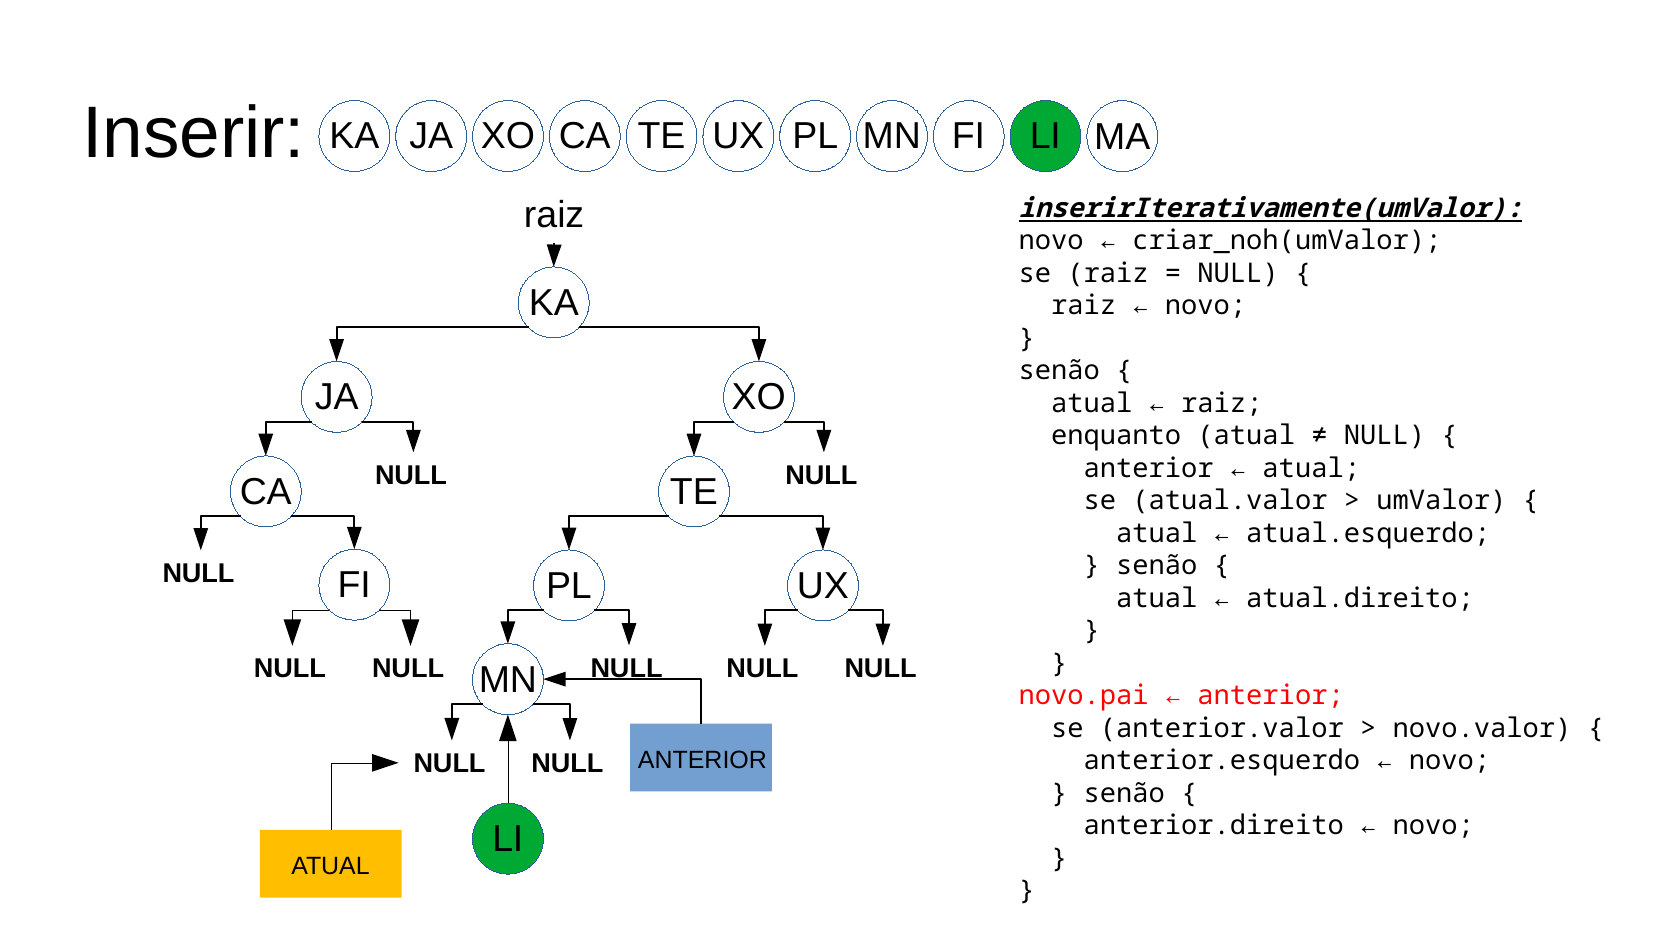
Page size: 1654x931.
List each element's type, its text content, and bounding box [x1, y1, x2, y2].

text_box raiz [509, 186, 600, 244]
text_box JA [301, 361, 373, 433]
text_box UX [702, 100, 774, 172]
text_box MN [472, 643, 544, 715]
text_box NULL [239, 645, 346, 691]
text_box KA [518, 266, 590, 338]
text_box [630, 782, 772, 792]
text_box KA [318, 100, 390, 172]
text_box XO [472, 100, 544, 172]
text_box ANTERIOR [623, 738, 784, 782]
text_box FI [318, 549, 390, 621]
text_box CA [549, 100, 621, 172]
text_box NULL [516, 740, 624, 786]
title Inserir: [82, 54, 1571, 211]
text_box XO [723, 361, 795, 433]
text_box [259, 829, 402, 898]
text_box [630, 723, 772, 738]
text_box NULL [575, 645, 683, 678]
text_box MA [1086, 100, 1158, 172]
text_box JA [395, 100, 467, 172]
text_box MN [856, 100, 928, 172]
text_box NULL [360, 452, 467, 498]
text_box FI [933, 100, 1005, 172]
text_box LI [472, 803, 544, 875]
text_box inserirIterativamente(umValor): novo ← criar_noh(umValor); se (raiz = NULL) { raiz ← novo; } senão { atual ← raiz; enquanto (atual ≠ NULL) { anterior ← atual; se (atual.valor > umValor) { atual ← atual.esquerdo; } senão { atual ← atual.direito; } } novo.pai ← anterior; se (anterior.valor > novo.valor) { anterior.esquerdo ← novo; } senão { anterior.direito ← novo; } } [1003, 182, 1654, 931]
text_box NULL [357, 645, 464, 691]
text_box TE [658, 455, 730, 527]
text_box [744, 118, 786, 212]
text_box PL [533, 549, 605, 621]
text_box LI [1010, 100, 1081, 172]
text_box NULL [711, 645, 818, 691]
text_box NULL [398, 740, 505, 786]
text_box UX [787, 549, 859, 621]
text_box NULL [575, 680, 683, 691]
text_box CA [230, 455, 302, 527]
text_box ATUAL [276, 844, 390, 888]
text_box TE [626, 100, 697, 172]
text_box [1051, 437, 1134, 508]
text_box NULL [829, 645, 937, 691]
text_box PL [779, 100, 851, 172]
text_box NULL [147, 550, 254, 596]
text_box NULL [770, 452, 878, 498]
